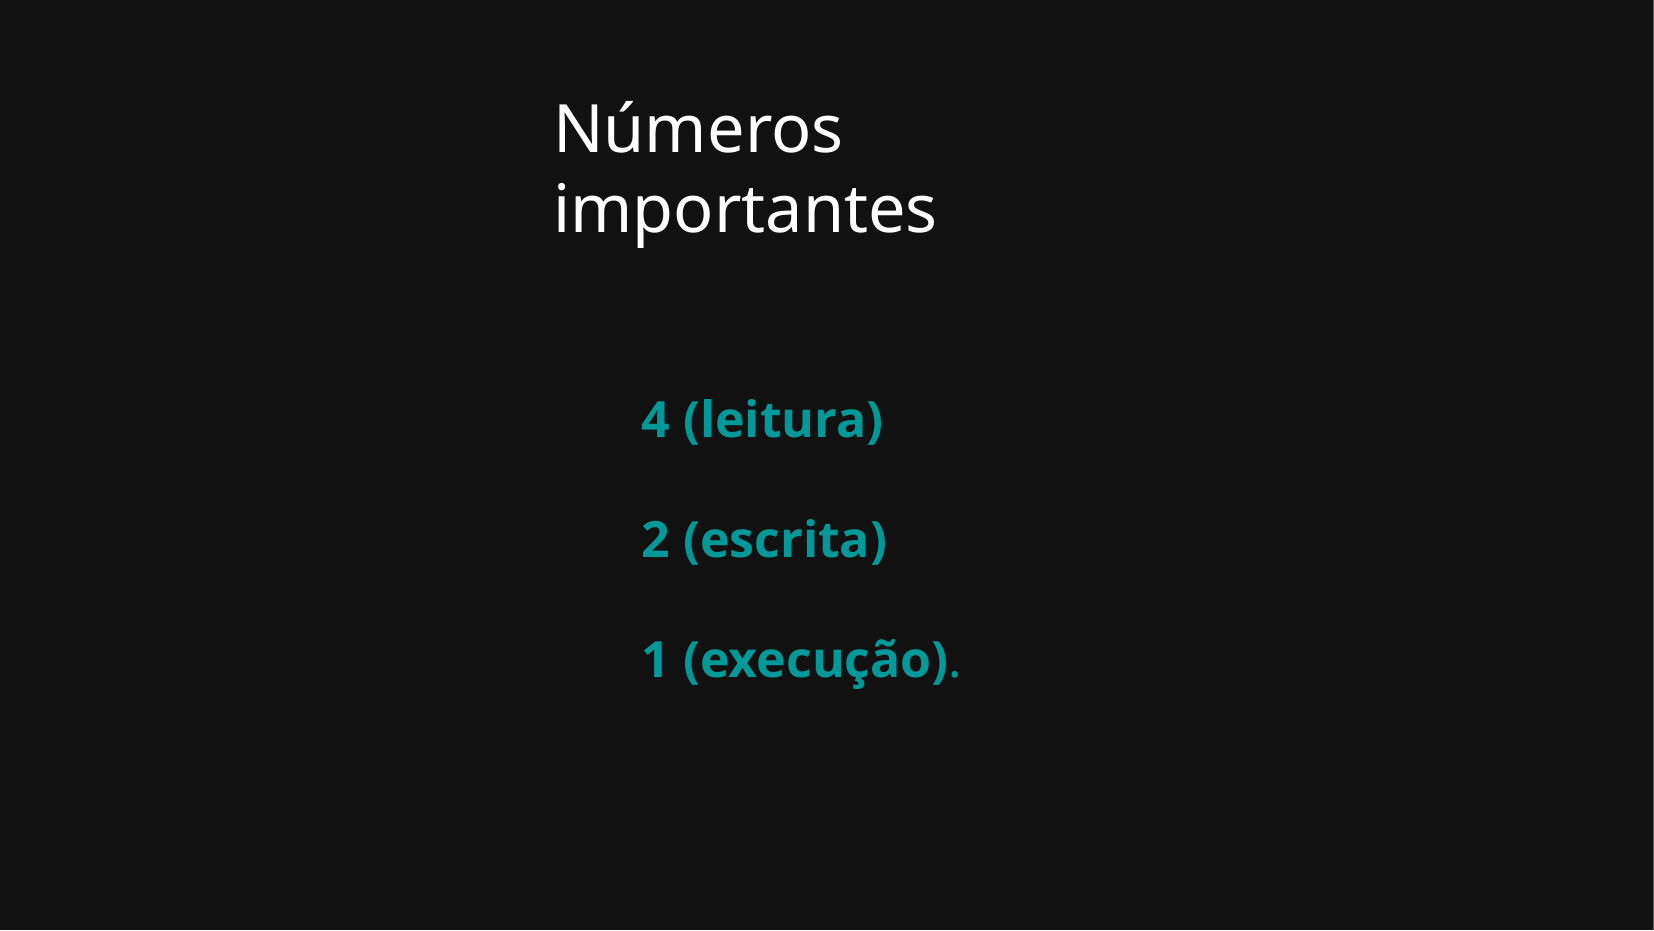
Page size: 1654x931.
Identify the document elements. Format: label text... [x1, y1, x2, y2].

text_box Números importantes [538, 78, 1116, 185]
text_box 4 (leitura) 2 (escrita) 1 (execução). [626, 372, 1027, 706]
